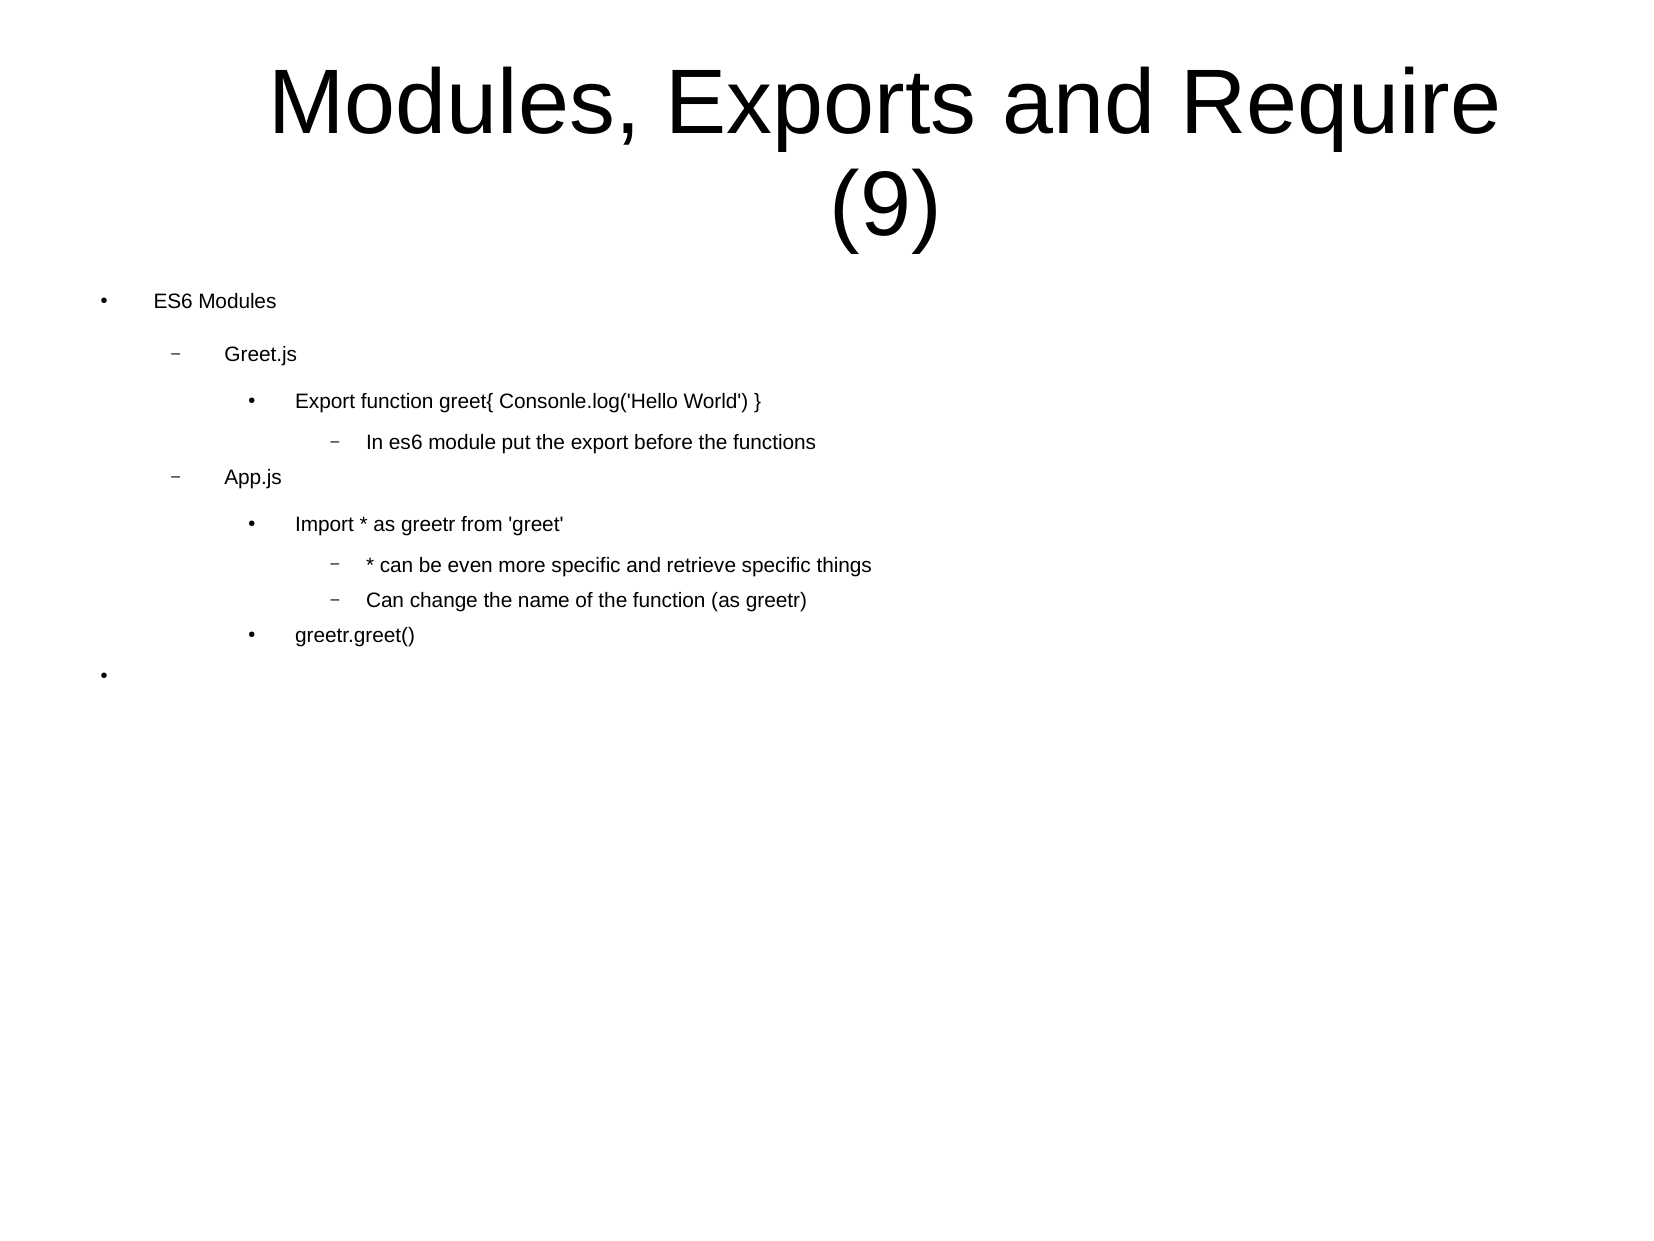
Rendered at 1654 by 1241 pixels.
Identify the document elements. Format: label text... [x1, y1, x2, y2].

list ES6 Modules Greet.js Export function greet{ Consonle.log('Hello World') } In es6 module put the export before the functions App.js Import * as greetr from 'greet' * can be even more specific and retrieve specific things Can change the name of the function (as greetr) greetr.greet() [82, 290, 1571, 1216]
title Modules, Exports and Require (9) [82, 49, 1571, 257]
